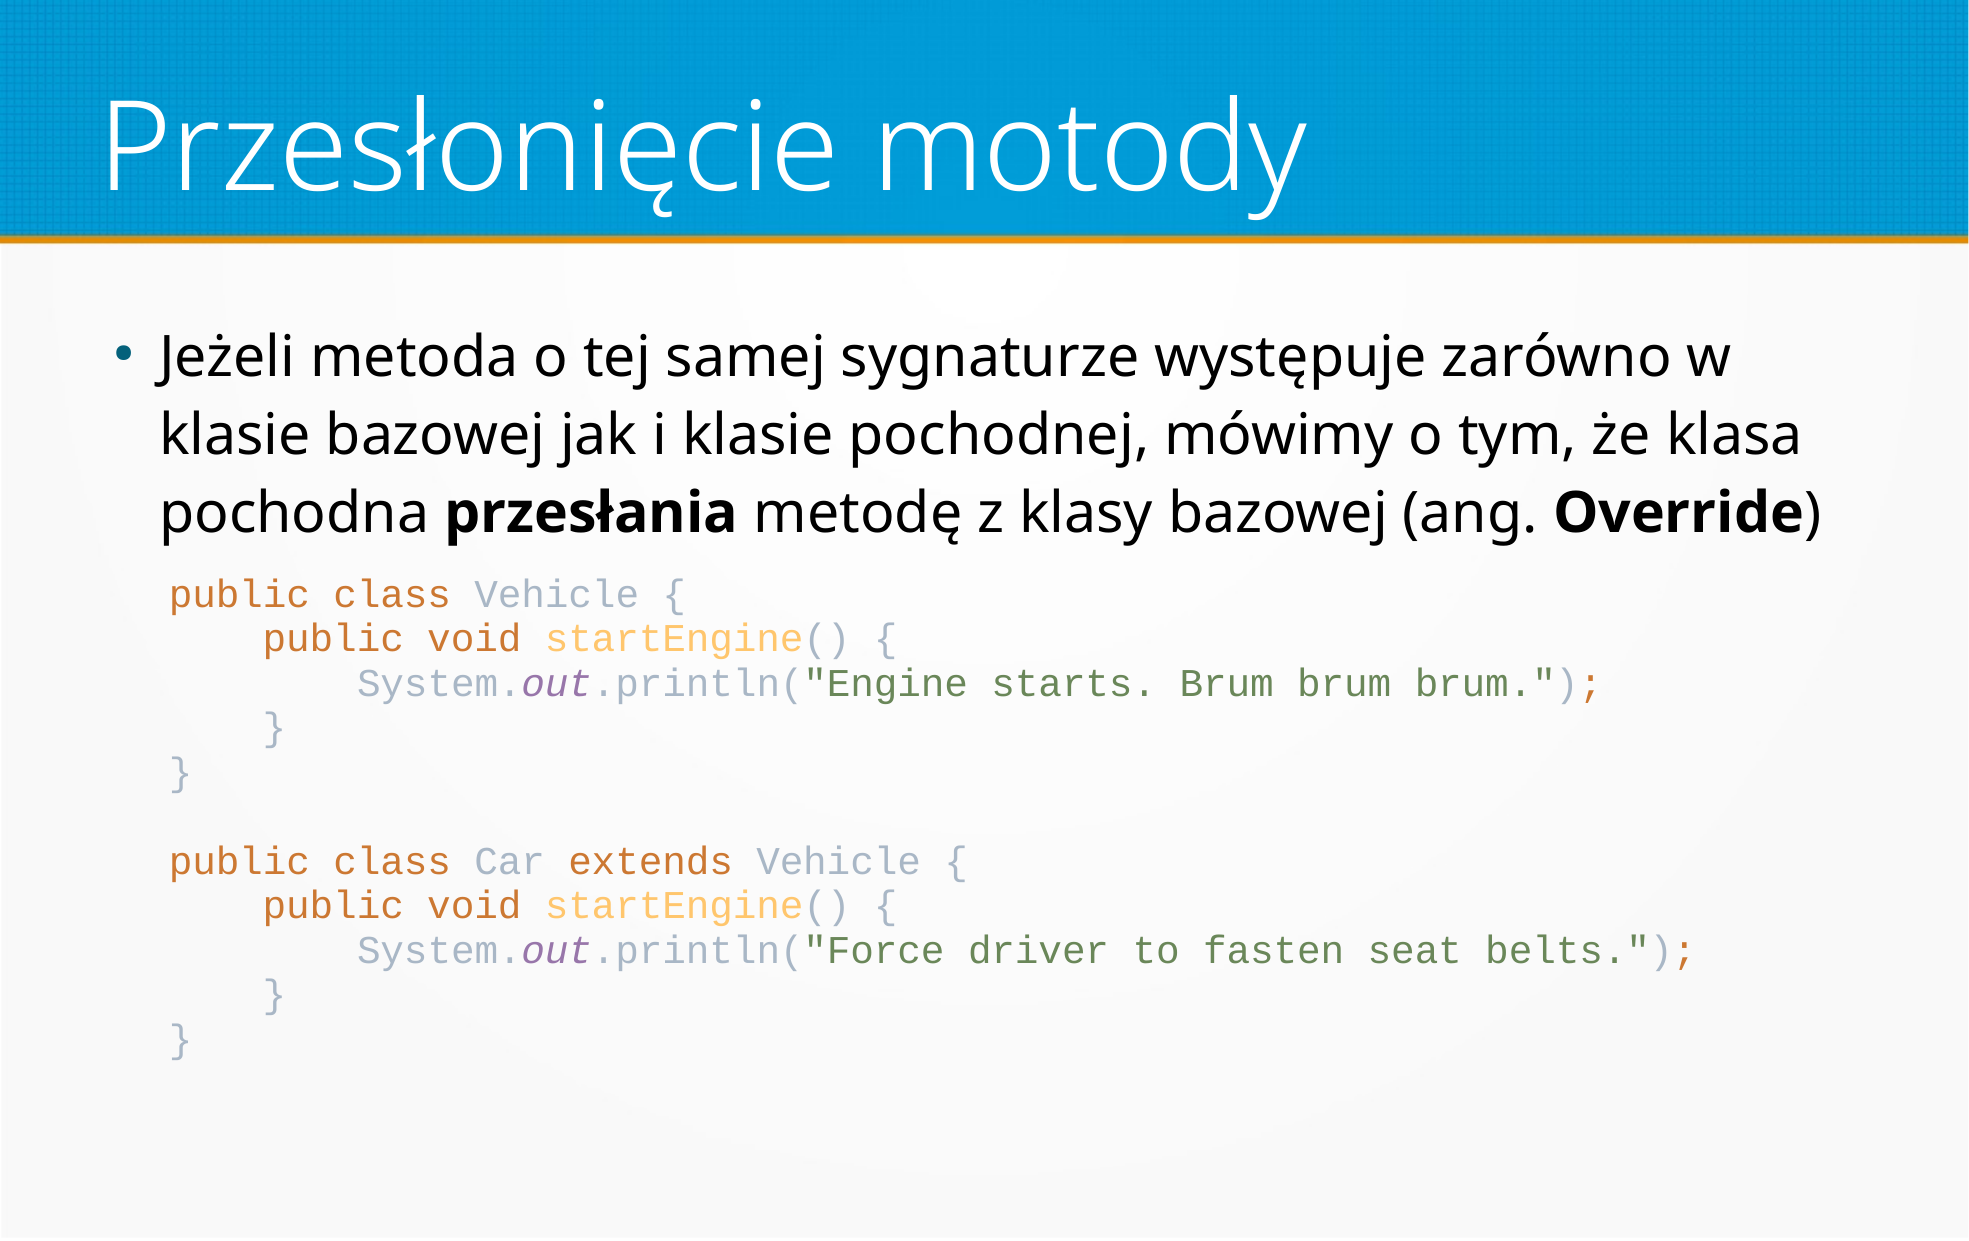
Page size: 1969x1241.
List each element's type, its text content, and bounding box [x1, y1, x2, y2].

title Przesłonięcie motody [98, 19, 1870, 227]
picture [0, 233, 1969, 1241]
list Jeżeli metoda o tej samej sygnaturze występuje zarówno w klasie bazowej jak i klasie pochodnej, mówimy o tym, że klasa pochodna przesłania metodę z klasy bazowej (ang. Override) public class Vehicle { public void startEngine() { System.out.println("Engine starts. Brum brum brum."); } } public class Car extends Vehicle { public void startEngine() { System.out.println("Force driver to fasten seat belts."); } } [98, 315, 1861, 1081]
